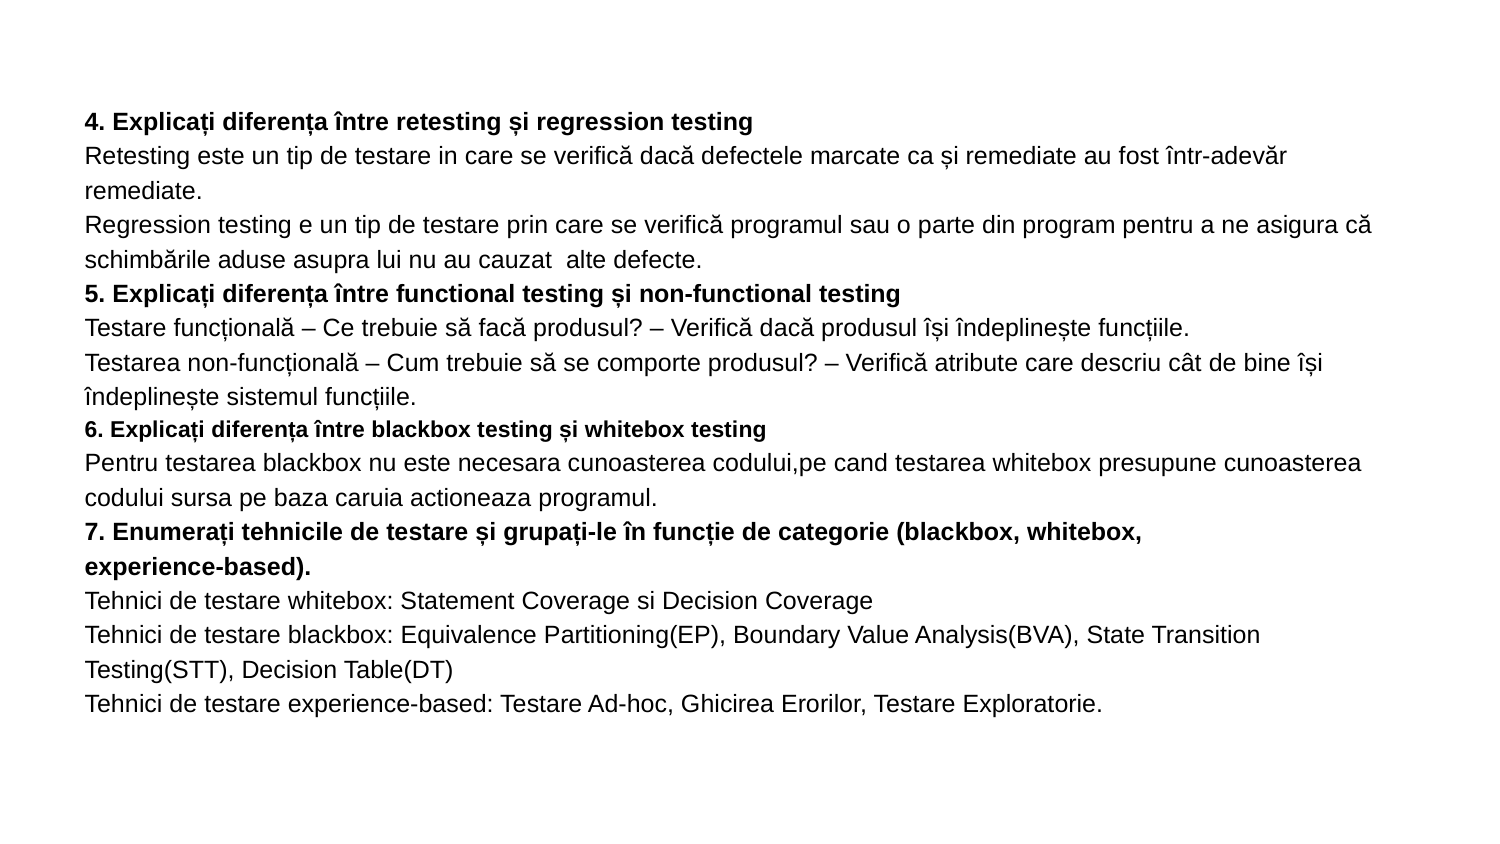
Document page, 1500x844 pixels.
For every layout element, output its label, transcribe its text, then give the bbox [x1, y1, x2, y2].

text_box 4. Explicați diferența între retesting și regression testing Retesting este un tip de testare in care se verifică dacă defectele marcate ca și remediate au fost într-adevăr remediate. Regression testing e un tip de testare prin care se verifică programul sau o parte din program pentru a ne asigura că schimbările aduse asupra lui nu au cauzat alte defecte. 5. Explicați diferența între functional testing și non-functional testing Testare funcțională – Ce trebuie să facă produsul? – Verifică dacă produsul își îndeplinește funcțiile. Testarea non-funcțională – Cum trebuie să se comporte produsul? – Verifică atribute care descriu cât de bine își îndeplinește sistemul funcțiile. 6. Explicați diferența între blackbox testing și whitebox testing Pentru testarea blackbox nu este necesara cunoasterea codului,pe cand testarea whitebox presupune cunoasterea codului sursa pe baza caruia actioneaza programul. 7. Enumerați tehnicile de testare și grupați-le în funcție de categorie (blackbox, whitebox, experience-based). Tehnici de testare whitebox: Statement Coverage si Decision Coverage Tehnici de testare blackbox: Equivalence Partitioning(EP), Boundary Value Analysis(BVA), State Transition Testing(STT), Decision Table(DT) Tehnici de testare experience-based: Testare Ad-hoc, Ghicirea Erorilor, Testare Exploratorie. [69, 85, 1431, 813]
